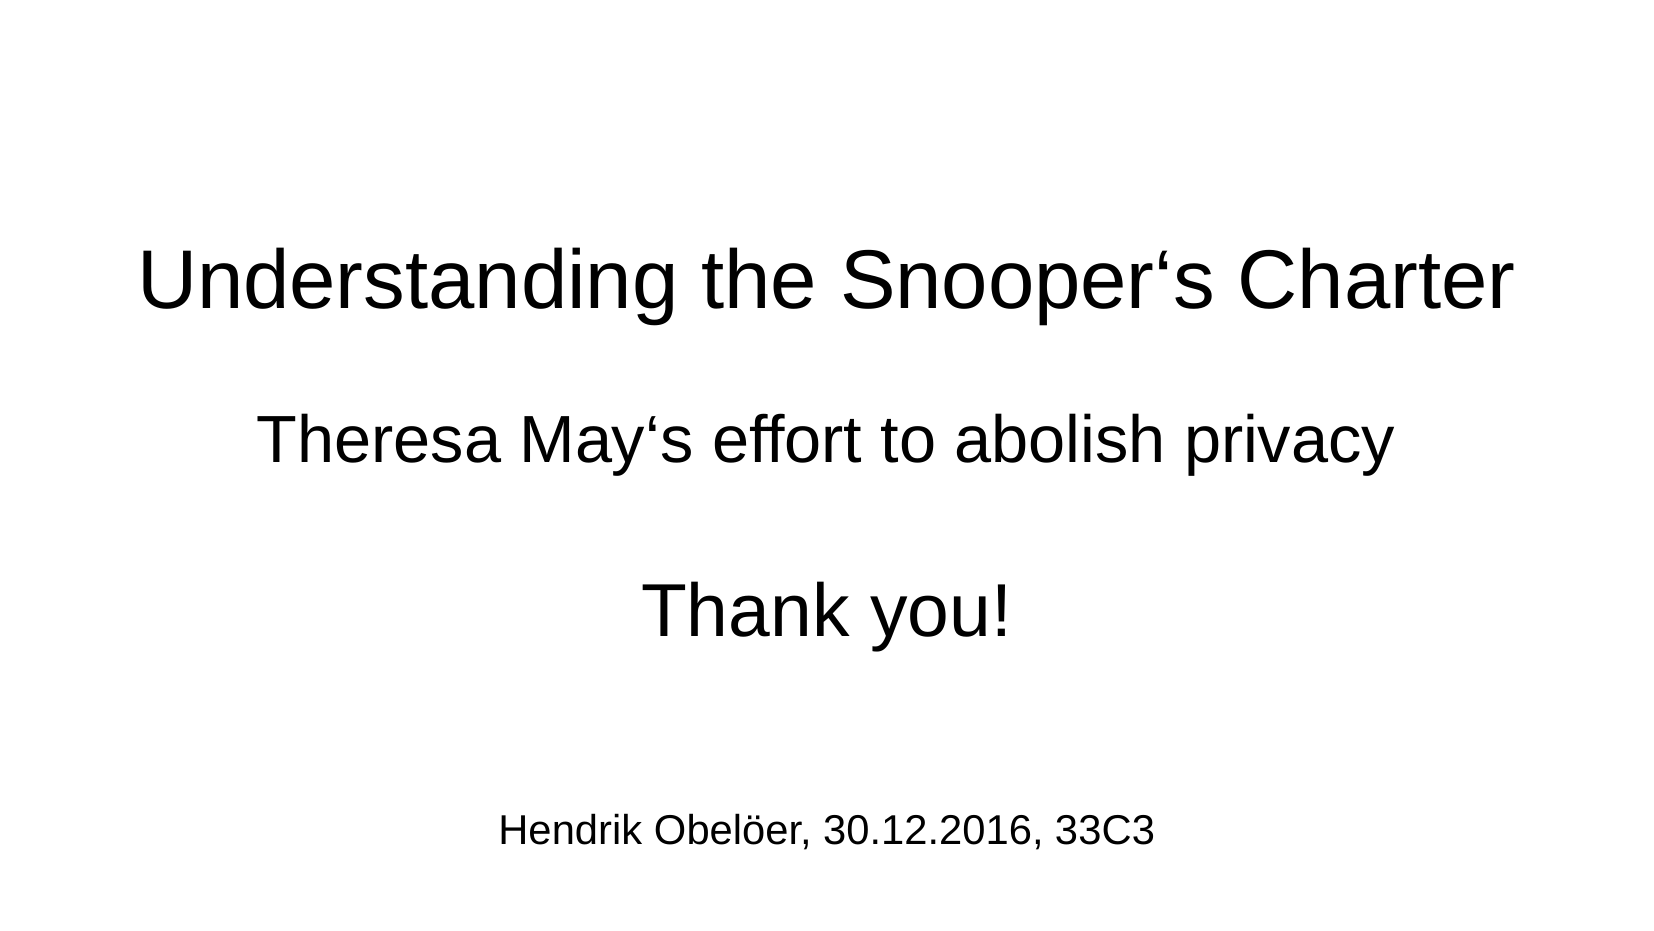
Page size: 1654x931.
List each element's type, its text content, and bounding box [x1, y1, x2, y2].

title Understanding the Snooper‘s Charter [82, 202, 1571, 358]
subtitle Theresa May‘s effort to abolish privacy [82, 377, 1571, 502]
text_box Thank you! [82, 548, 1571, 674]
text_box Hendrik Obelöer, 30.12.2016, 33C3 [82, 767, 1571, 893]
